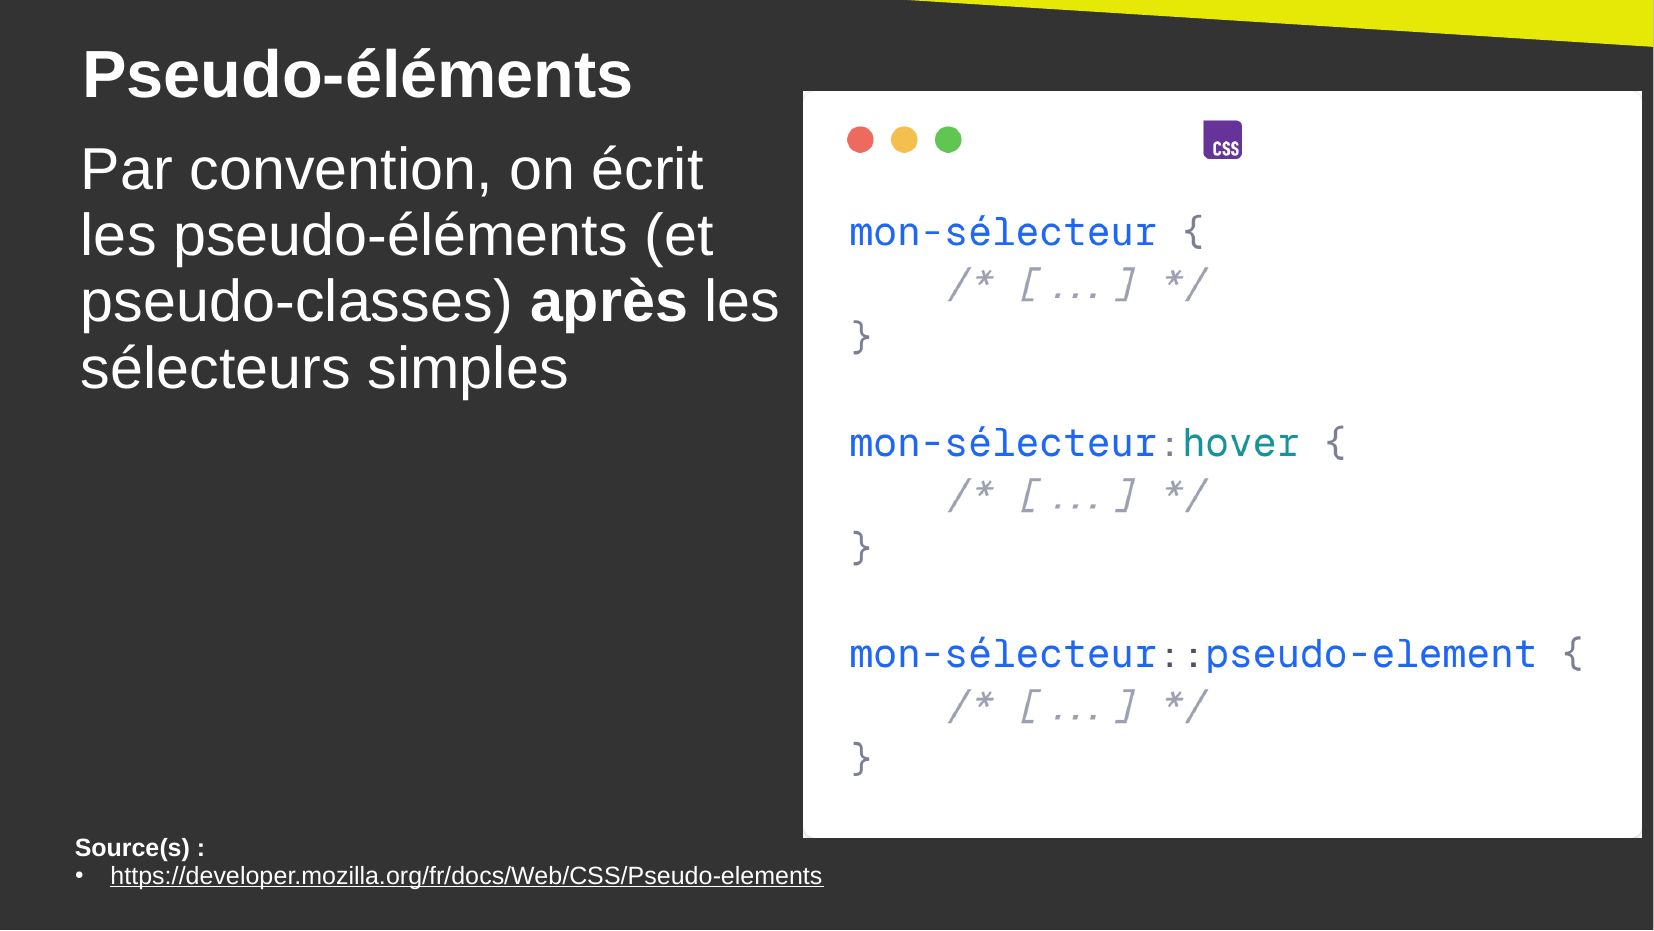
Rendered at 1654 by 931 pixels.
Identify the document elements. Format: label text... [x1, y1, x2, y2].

list Par convention, on écrit les pseudo-éléments (et pseudo-classes) après les sélecteurs simples [80, 135, 792, 402]
text_box Source(s) : https://developer.mozilla.org/fr/docs/Web/CSS/Pseudo-elements [60, 826, 1583, 898]
title Pseudo-éléments [82, 37, 1571, 114]
picture [803, 91, 1642, 838]
text_box [907, 0, 1654, 47]
